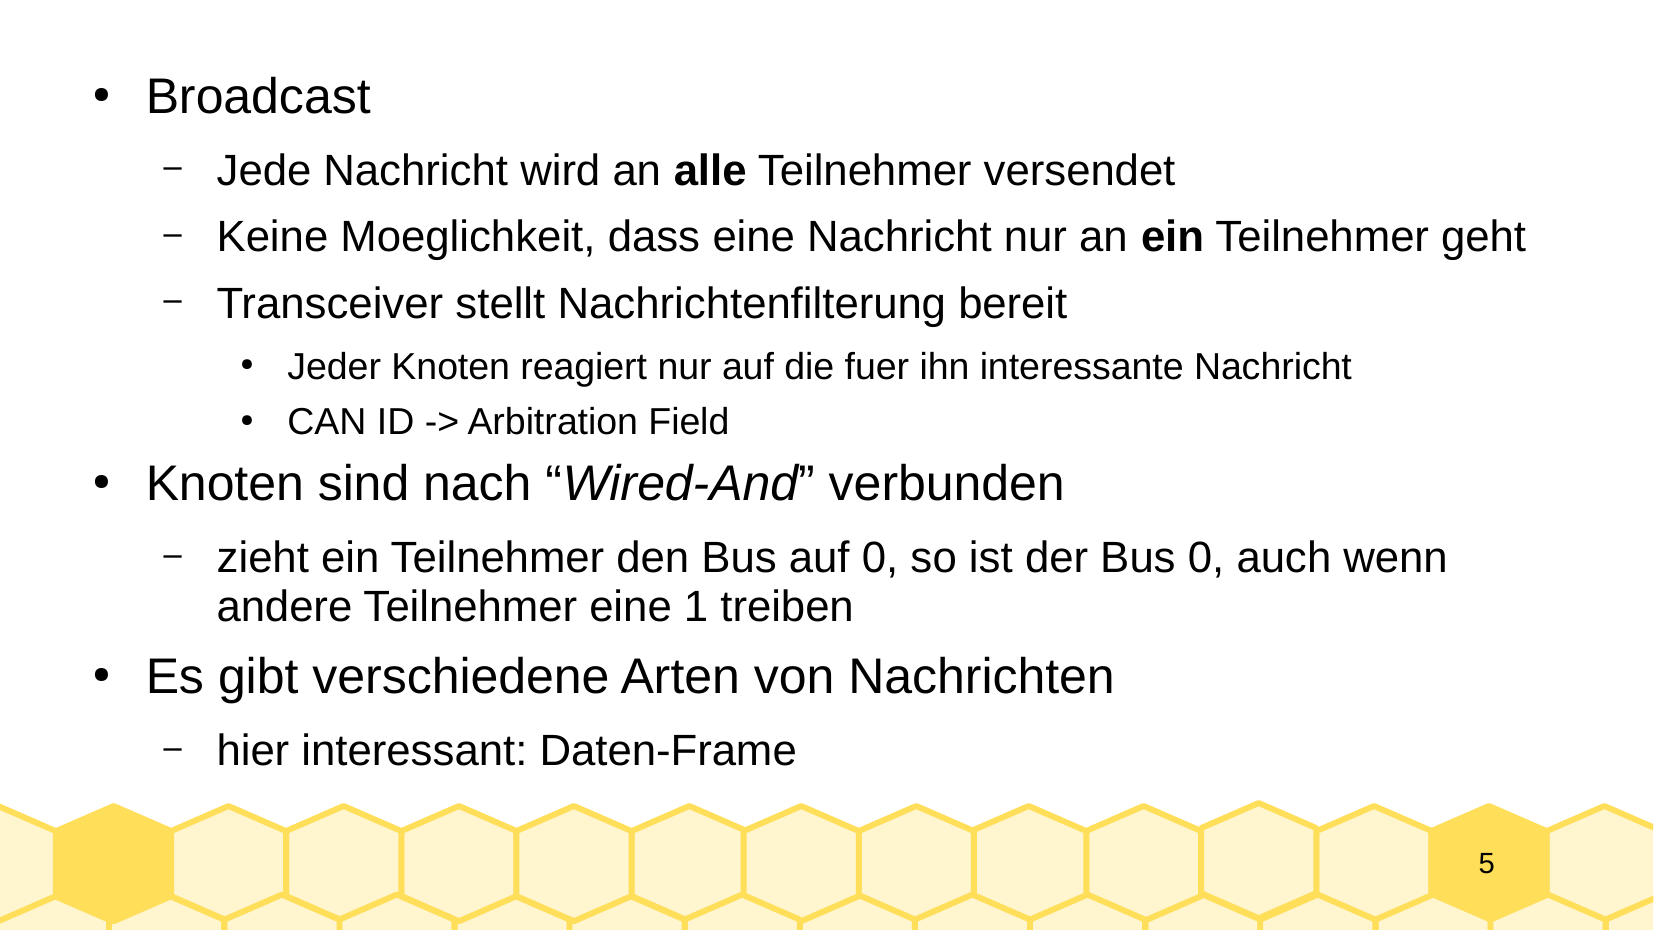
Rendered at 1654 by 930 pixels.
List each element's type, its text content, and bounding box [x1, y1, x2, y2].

list Broadcast Jede Nachricht wird an alle Teilnehmer versendet Keine Moeglichkeit, dass eine Nachricht nur an ein Teilnehmer geht Transceiver stellt Nachrichtenfilterung bereit Jeder Knoten reagiert nur auf die fuer ihn interessante Nachricht CAN ID -> Arbitration Field Knoten sind nach “Wired-And” verbunden zieht ein Teilnehmer den Bus auf 0, so ist der Bus 0, auch wenn andere Teilnehmer eine 1 treiben Es gibt verschiedene Arten von Nachrichten hier interessant: Daten-Frame [75, 68, 1563, 788]
